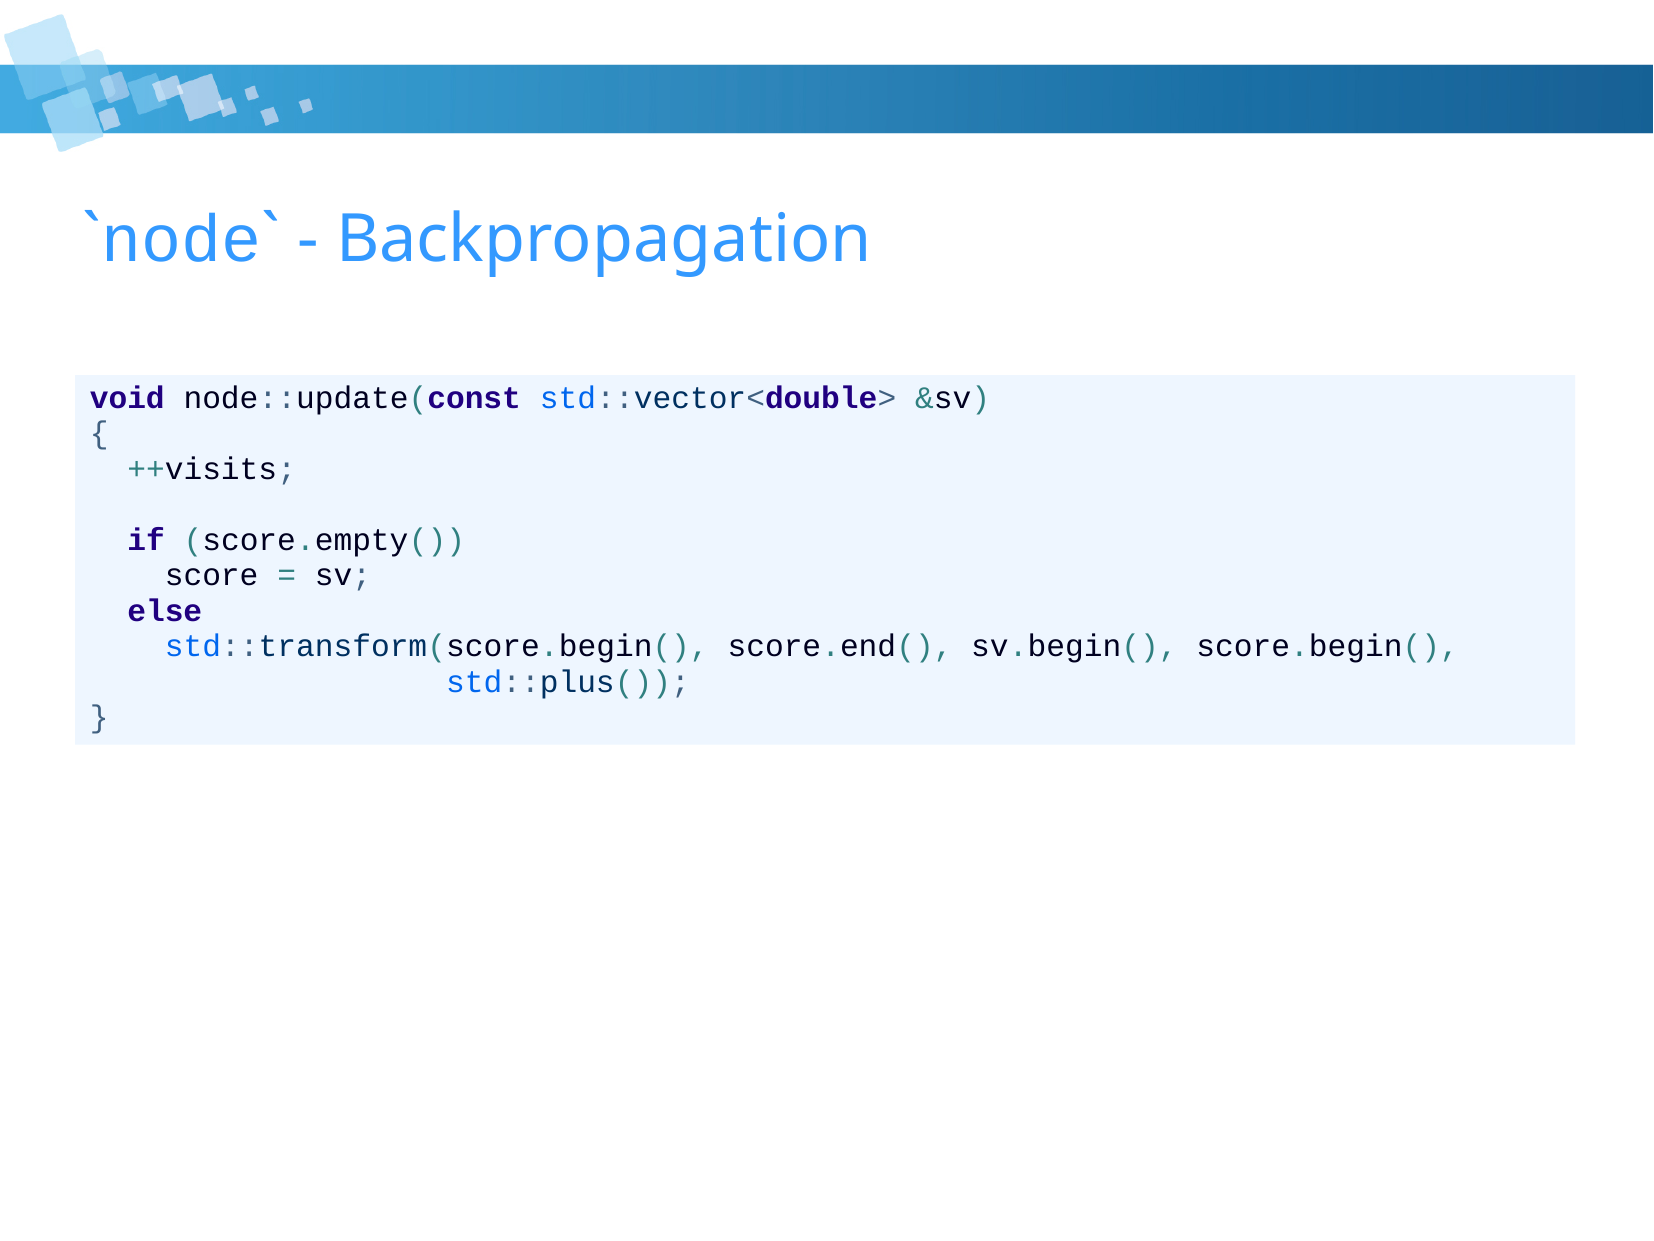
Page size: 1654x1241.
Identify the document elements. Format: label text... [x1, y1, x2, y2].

title `node` - Backpropagation [82, 132, 1571, 340]
picture [0, 0, 1653, 1238]
text_box void node::update(const std::vector<double> &sv) { ++visits; if (score.empty()) score = sv; else std::transform(score.begin(), score.end(), sv.begin(), score.begin(), std::plus()); } [75, 375, 1576, 745]
